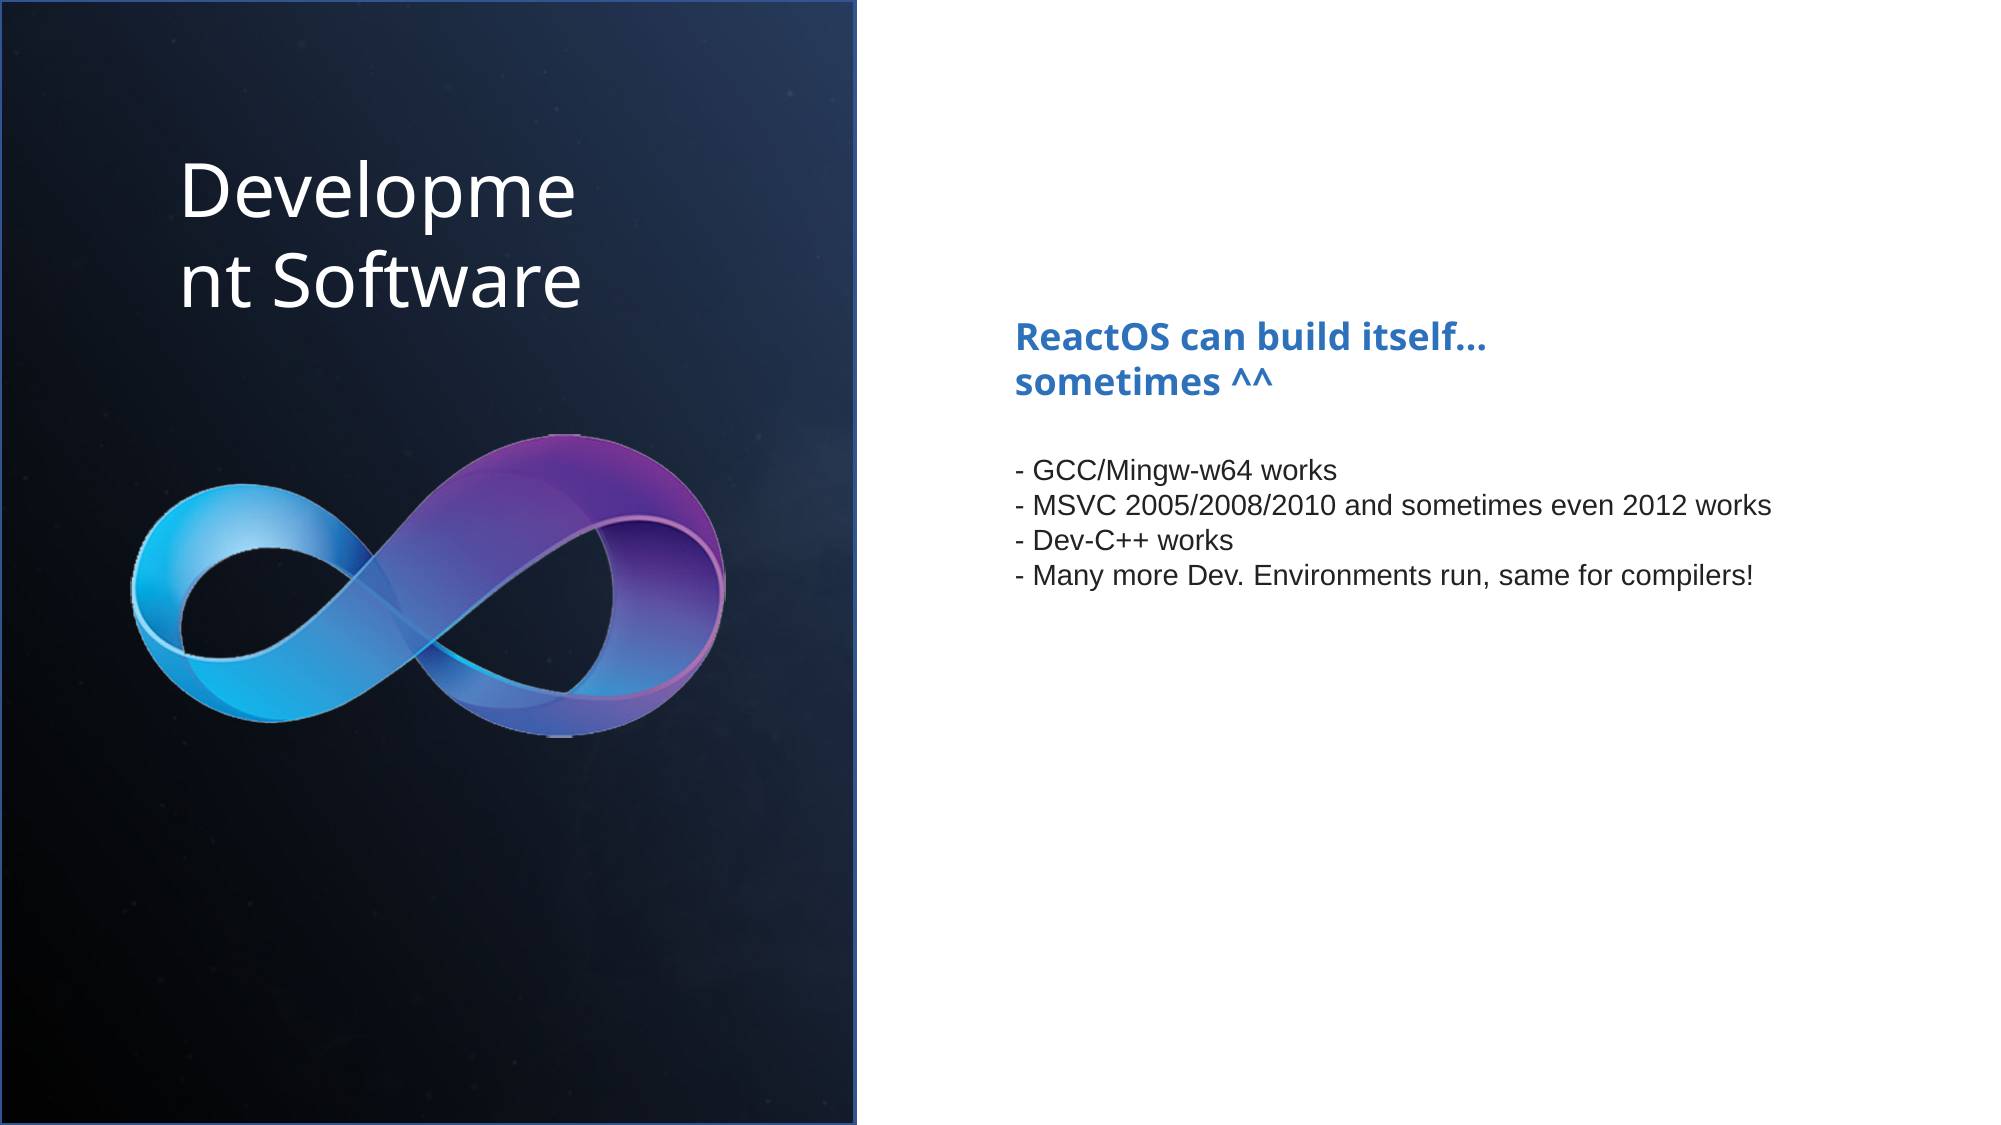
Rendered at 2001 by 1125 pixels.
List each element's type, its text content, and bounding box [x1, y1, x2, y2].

text_box ReactOS can build itself… sometimes ^^ [999, 305, 1506, 411]
text_box [0, 0, 856, 1125]
picture [130, 395, 726, 834]
text_box - GCC/Mingw-w64 works - MSVC 2005/2008/2010 and sometimes even 2012 works - Dev-C++ works - Many more Dev. Environments run, same for compilers! [999, 444, 1913, 599]
text_box Development Software [164, 134, 620, 330]
